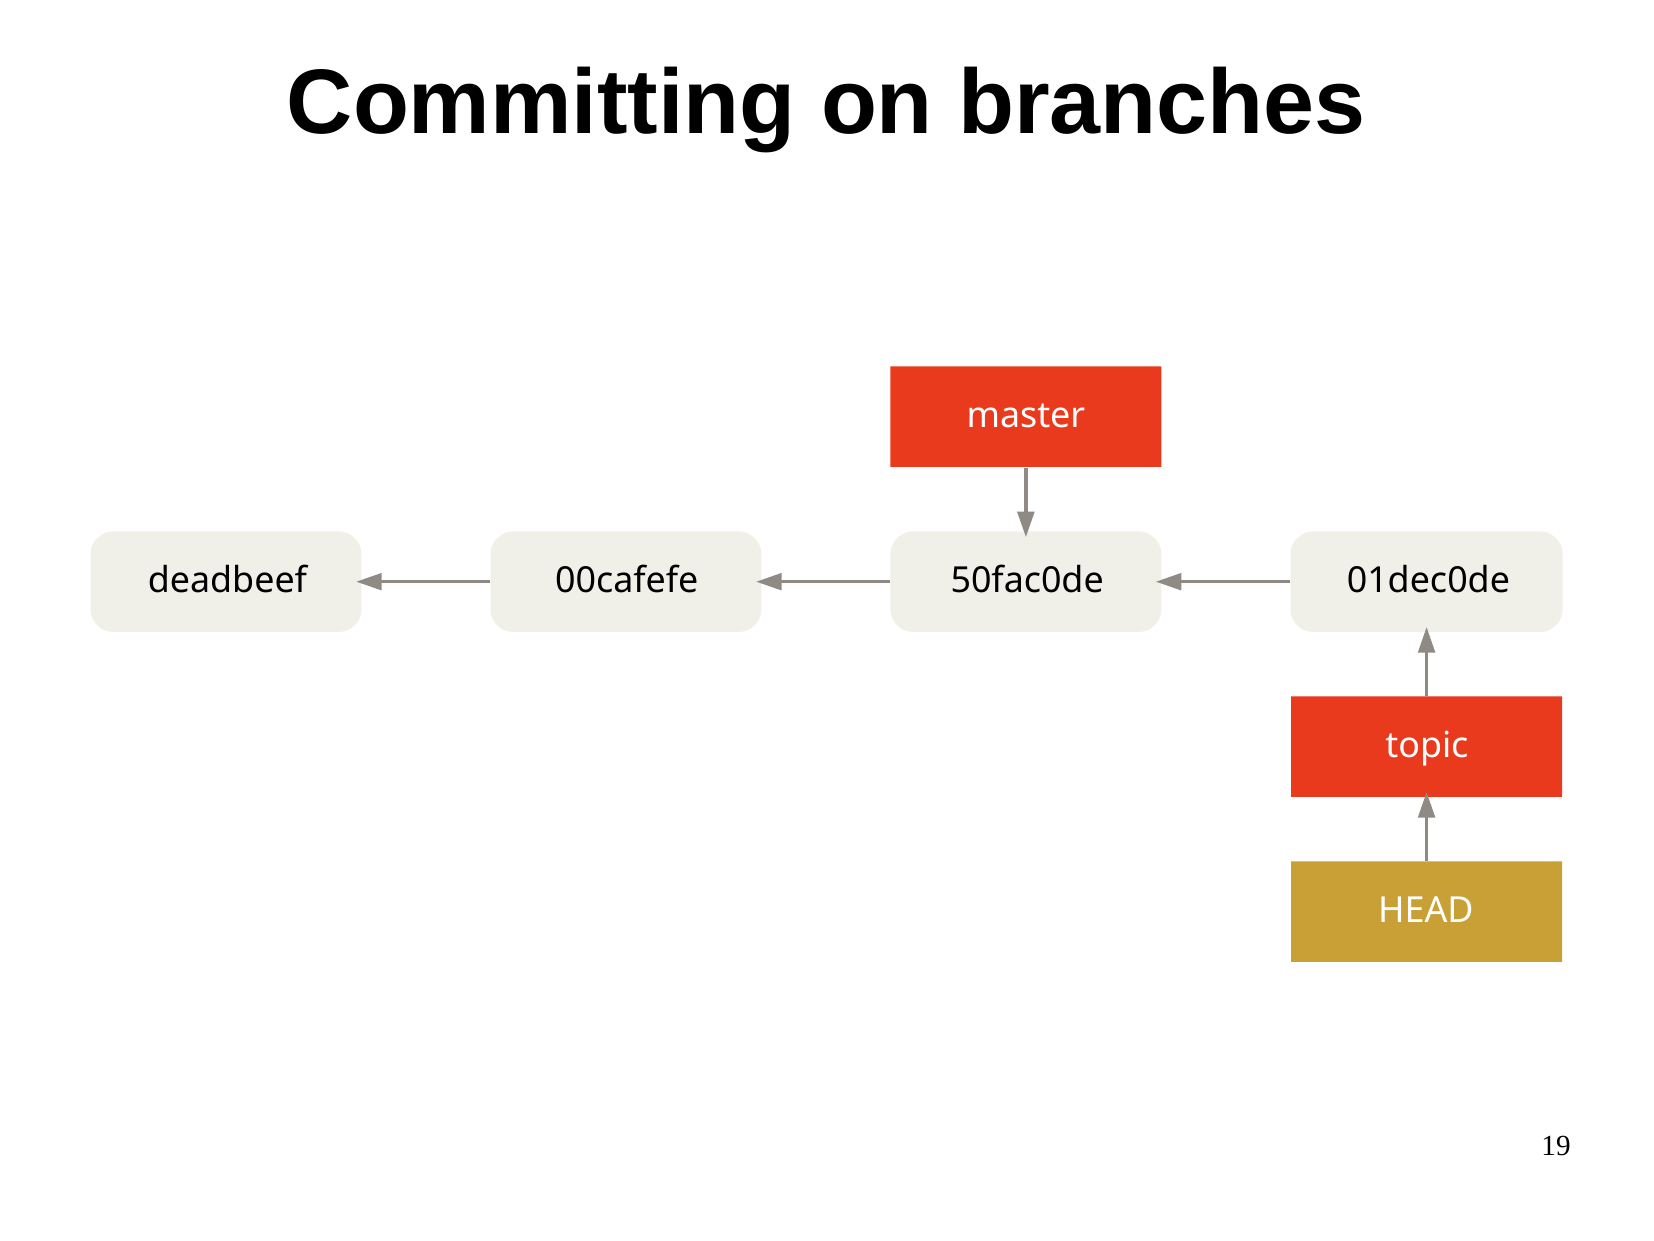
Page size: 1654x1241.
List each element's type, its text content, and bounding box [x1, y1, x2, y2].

title Committing on branches [82, 49, 1571, 257]
picture [82, 329, 1571, 970]
